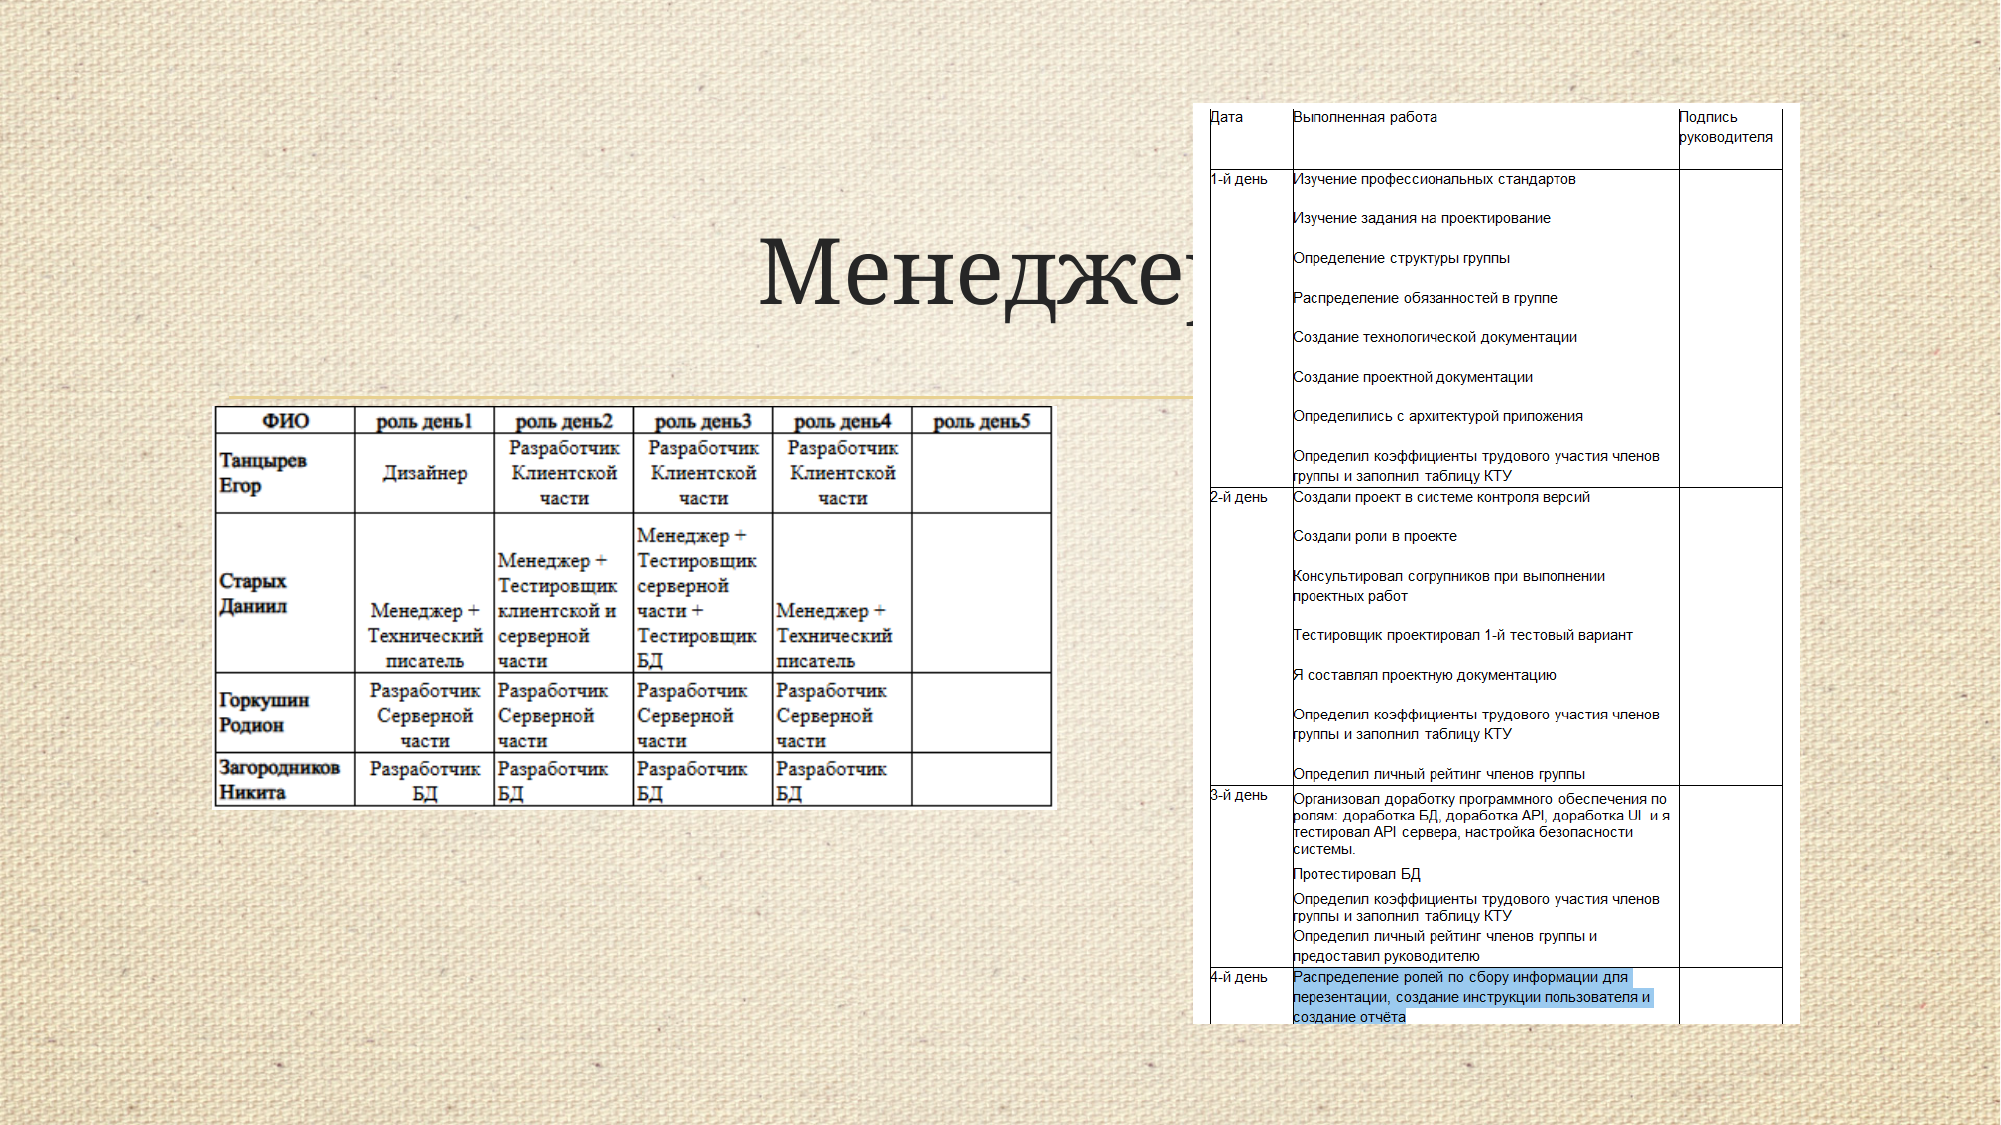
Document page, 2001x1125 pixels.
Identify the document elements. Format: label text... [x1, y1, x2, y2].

title Менеджер [212, 161, 1193, 376]
picture [212, 406, 1057, 810]
picture [1193, 103, 1800, 1024]
